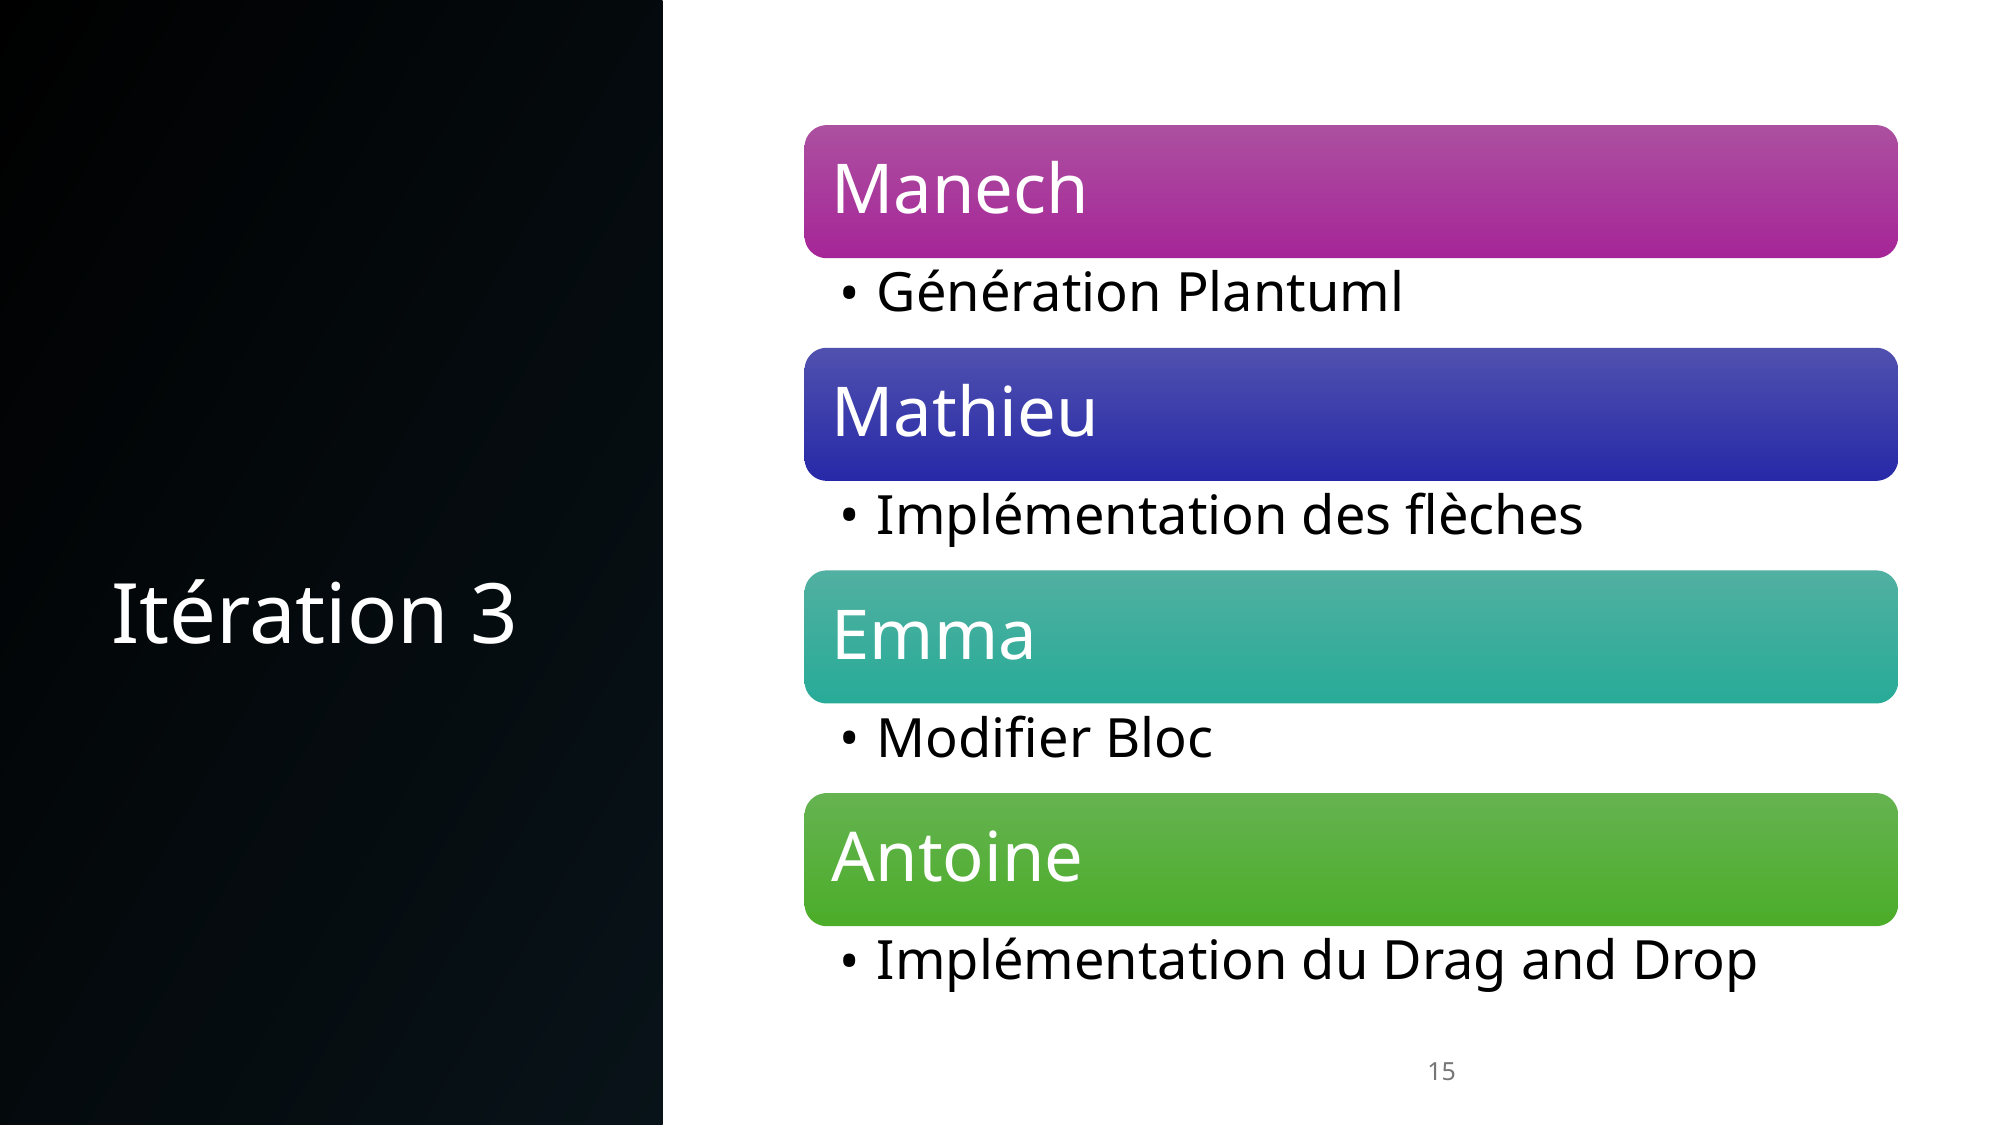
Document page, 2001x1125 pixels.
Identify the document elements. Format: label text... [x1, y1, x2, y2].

title Itération 3 [96, 276, 608, 670]
text_box Modifier Bloc [804, 703, 1899, 794]
text_box Implémentation du Drag and Drop [804, 926, 1899, 1016]
text_box Mathieu [804, 347, 1899, 480]
text_box Implémentation des flèches [804, 480, 1899, 571]
text_box Génération Plantuml [804, 258, 1899, 348]
text_box Manech [804, 125, 1899, 258]
text_box Antoine [804, 793, 1899, 926]
text_box Emma [804, 570, 1899, 703]
text_box [0, 0, 2000, 1125]
